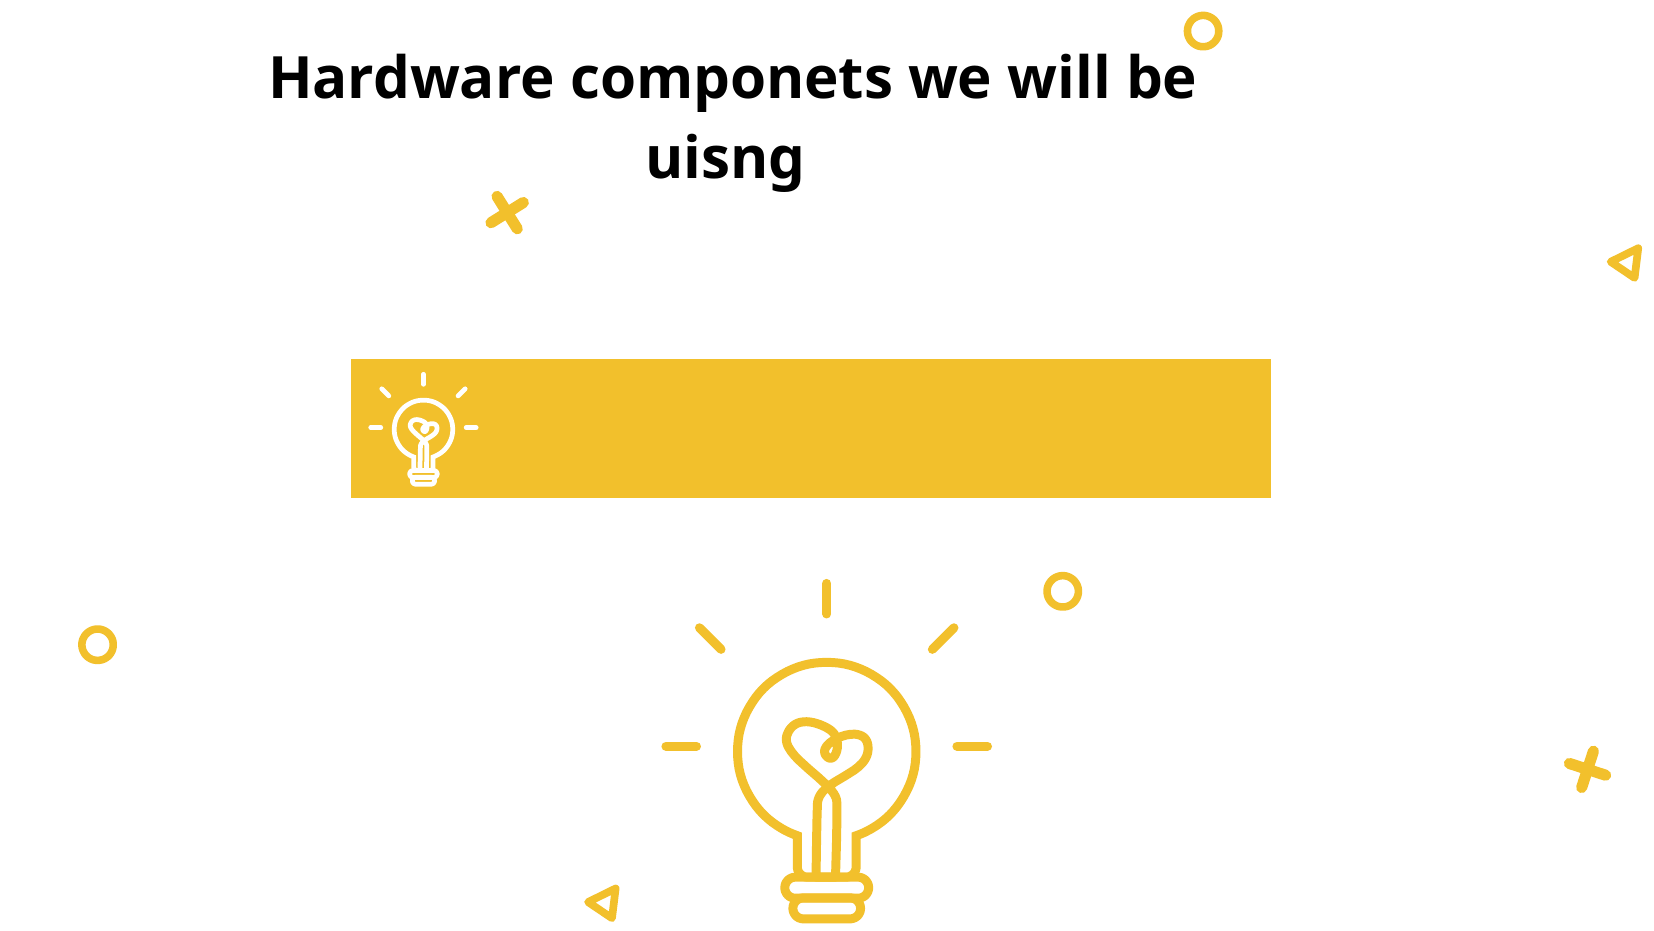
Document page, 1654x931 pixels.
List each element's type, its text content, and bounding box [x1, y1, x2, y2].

text_box Hardware componets we will be uisng [238, 36, 1228, 196]
